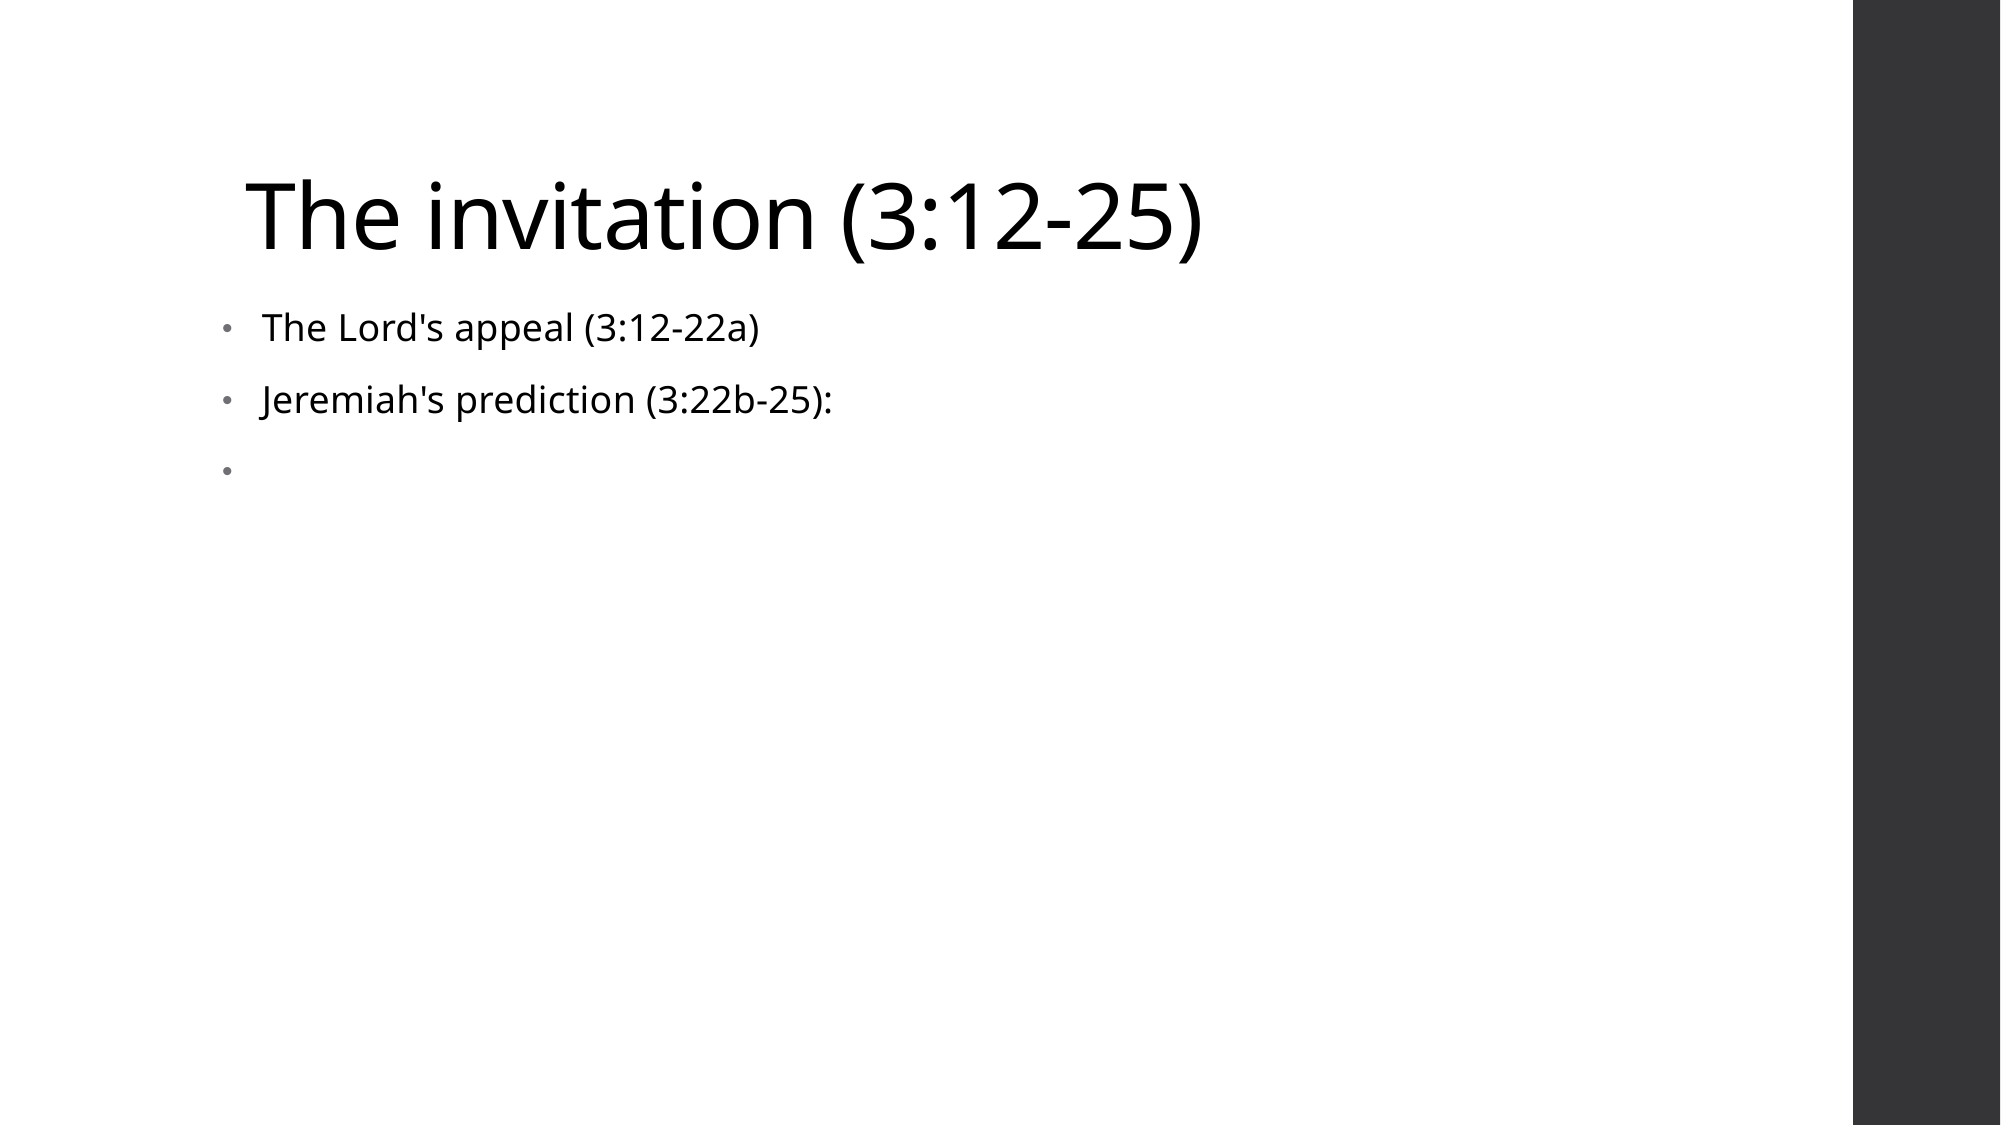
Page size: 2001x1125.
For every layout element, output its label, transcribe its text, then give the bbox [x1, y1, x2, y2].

title The invitation (3:12-25) [206, 60, 1797, 278]
list The Lord's appeal (3:12-22a) Jeremiah's prediction (3:22b-25): [206, 299, 1617, 1014]
